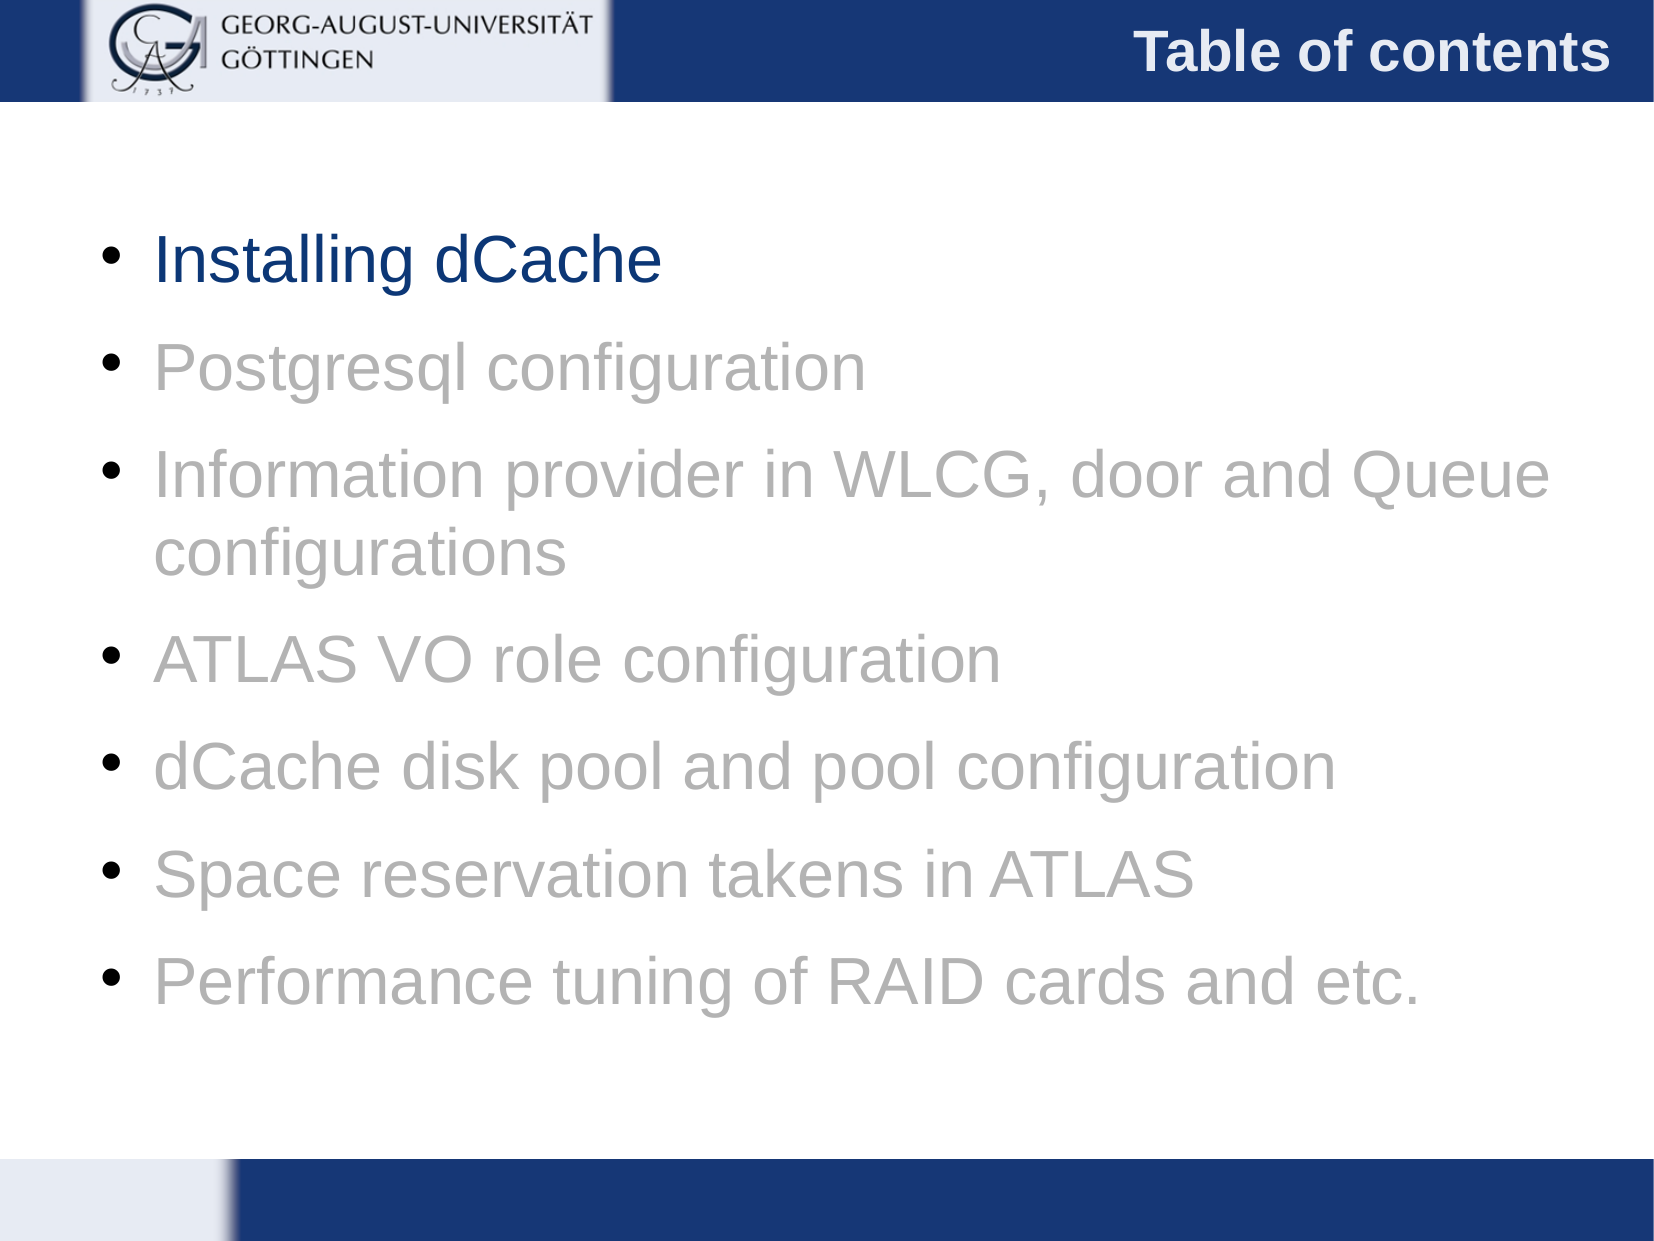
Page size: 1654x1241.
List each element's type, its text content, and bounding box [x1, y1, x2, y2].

list Installing dCache Postgresql configuration Information provider in WLCG, door and Queue configurations ATLAS VO role configuration dCache disk pool and pool configuration Space reservation takens in ATLAS Performance tuning of RAID cards and etc. [82, 219, 1571, 1038]
title Table of contents [637, 0, 1613, 100]
picture [0, 0, 1654, 102]
picture [0, 1159, 1654, 1241]
